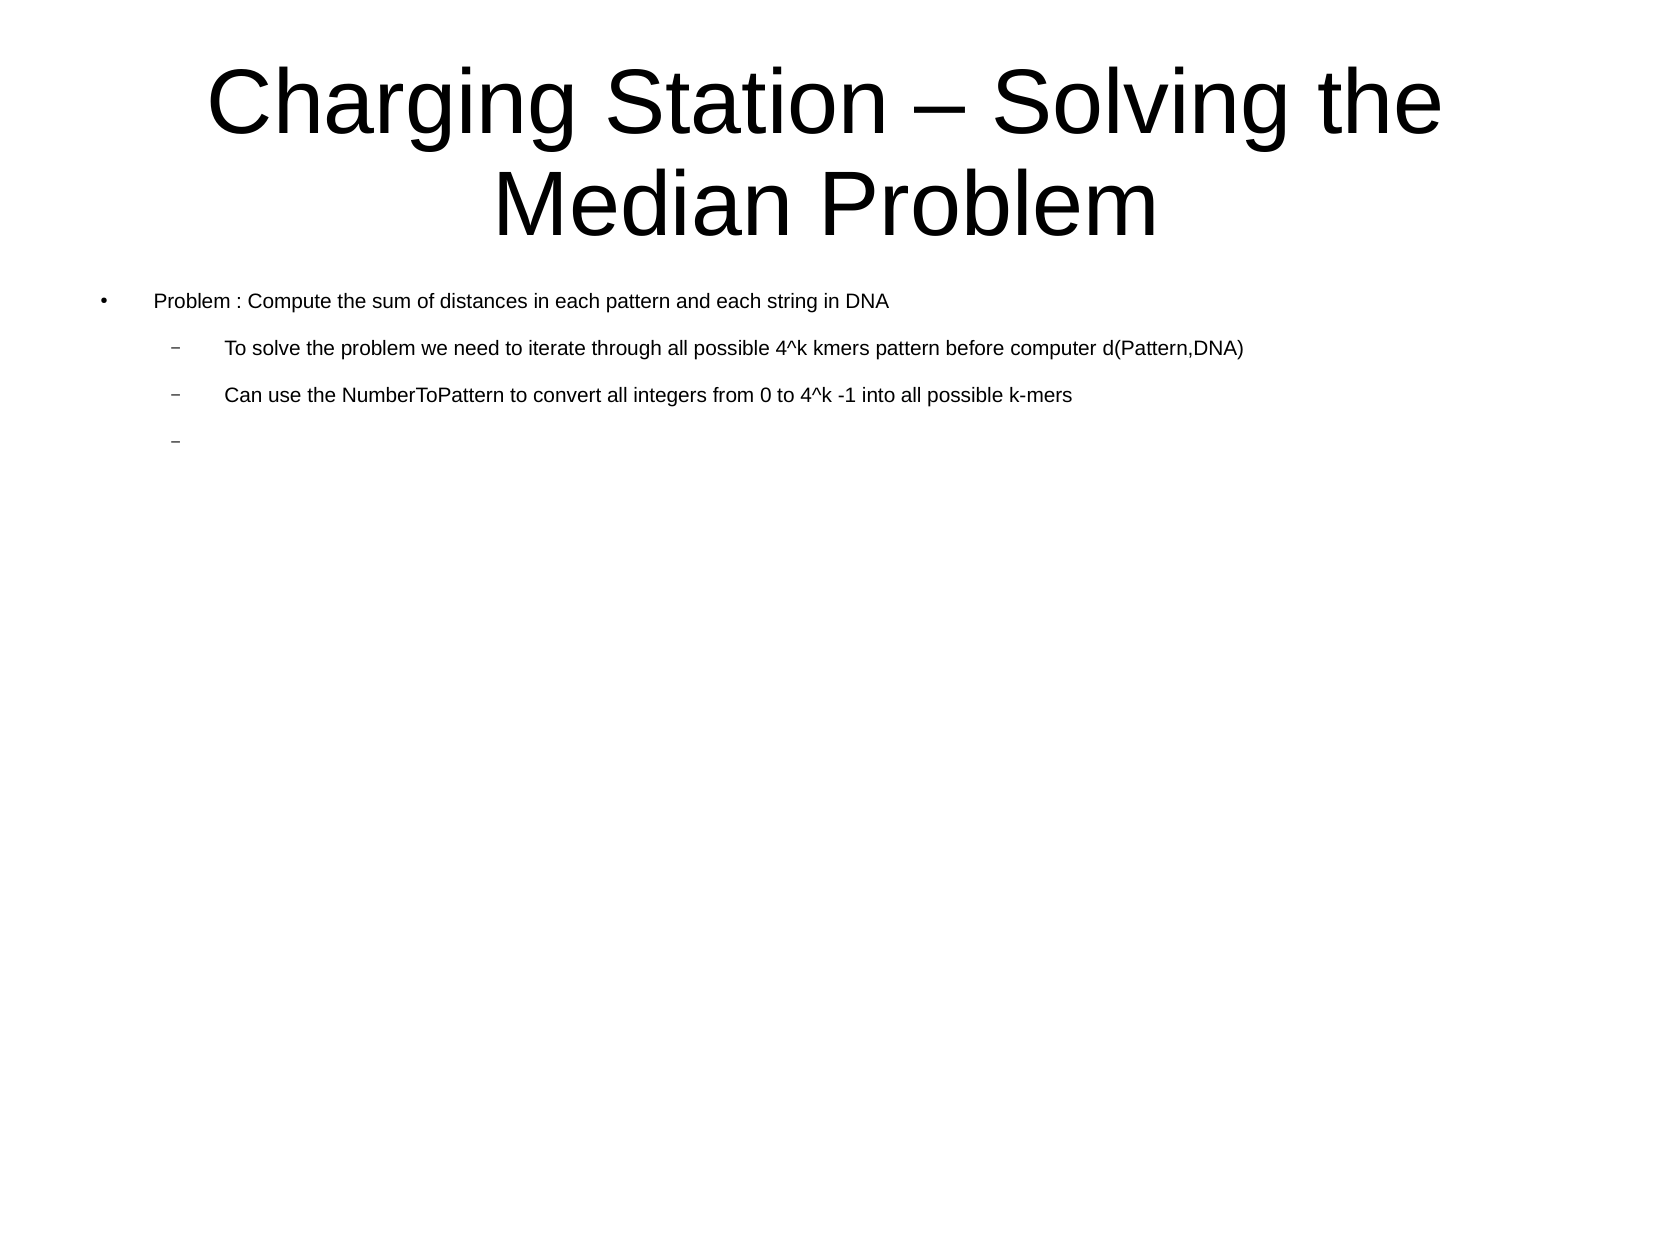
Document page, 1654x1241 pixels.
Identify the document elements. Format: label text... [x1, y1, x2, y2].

list Problem : Compute the sum of distances in each pattern and each string in DNA To solve the problem we need to iterate through all possible 4^k kmers pattern before computer d(Pattern,DNA) Can use the NumberToPattern to convert all integers from 0 to 4^k -1 into all possible k-mers [82, 290, 1571, 1217]
title Charging Station – Solving the Median Problem [82, 49, 1571, 257]
